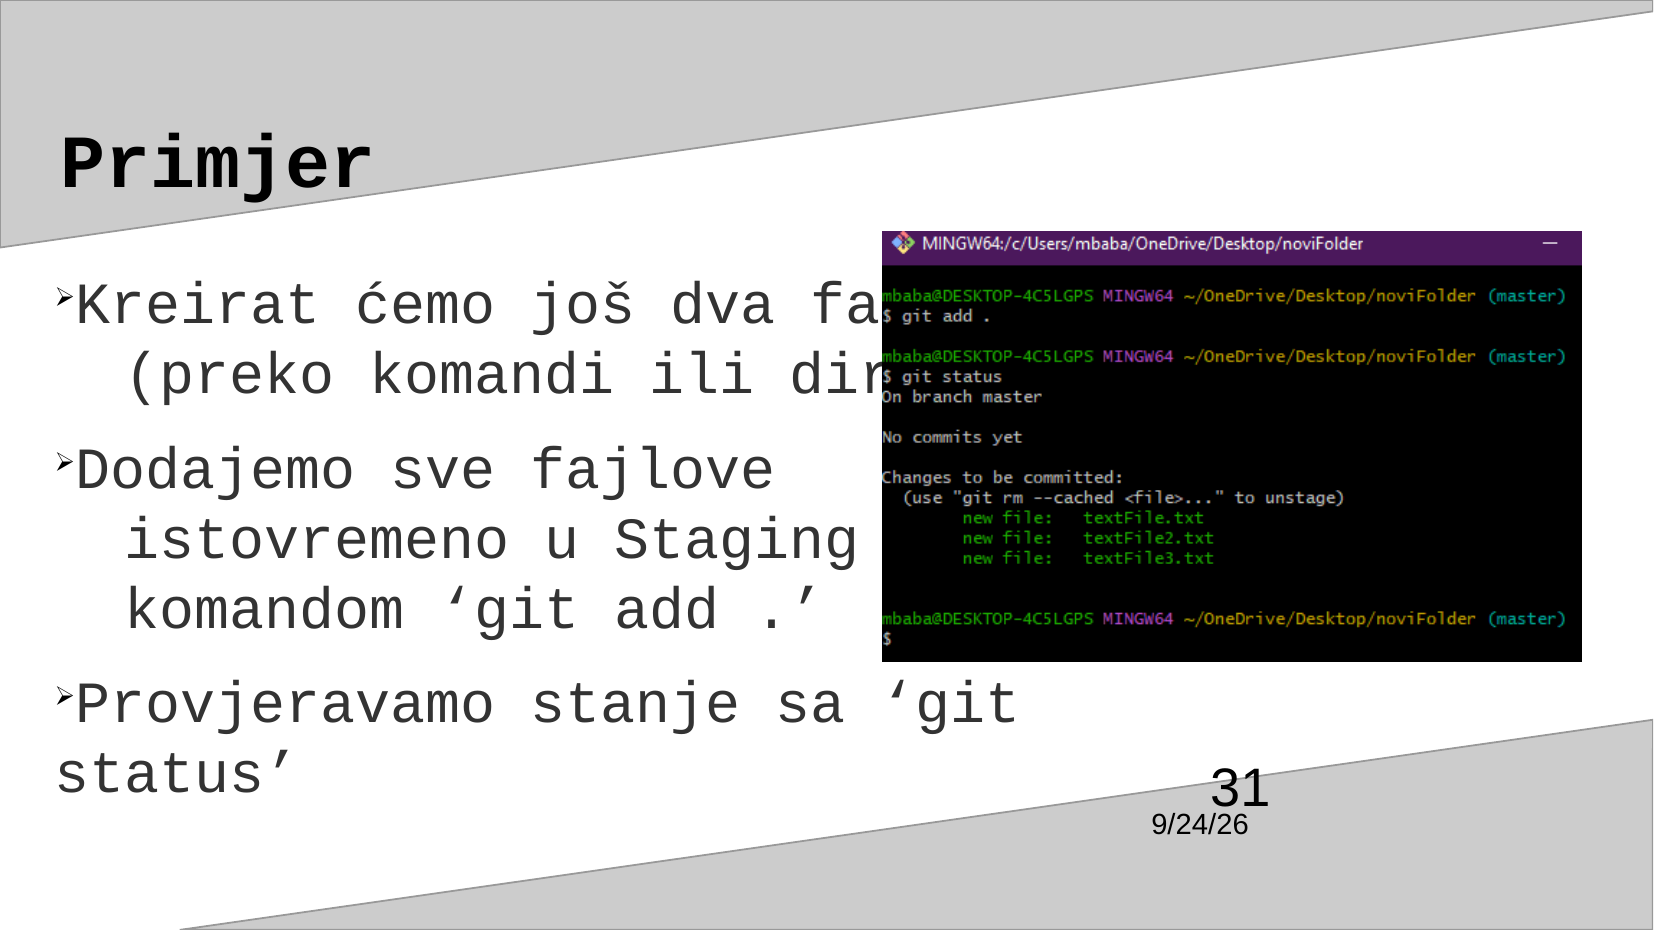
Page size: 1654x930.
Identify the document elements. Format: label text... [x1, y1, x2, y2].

text_box Kreirat ćemo još dva fajla (preko komandi ili direktno) Dodajemo sve fajlove istovremeno u Staging fazu komandom ‘git add .’ Provjeravamo stanje sa ‘git status’ [54, 265, 1220, 828]
text_box [1220, 752, 1624, 817]
picture [882, 231, 1582, 662]
text_box 7/1/2023 [1151, 817, 1624, 871]
text_box Primjer [60, 112, 1538, 203]
